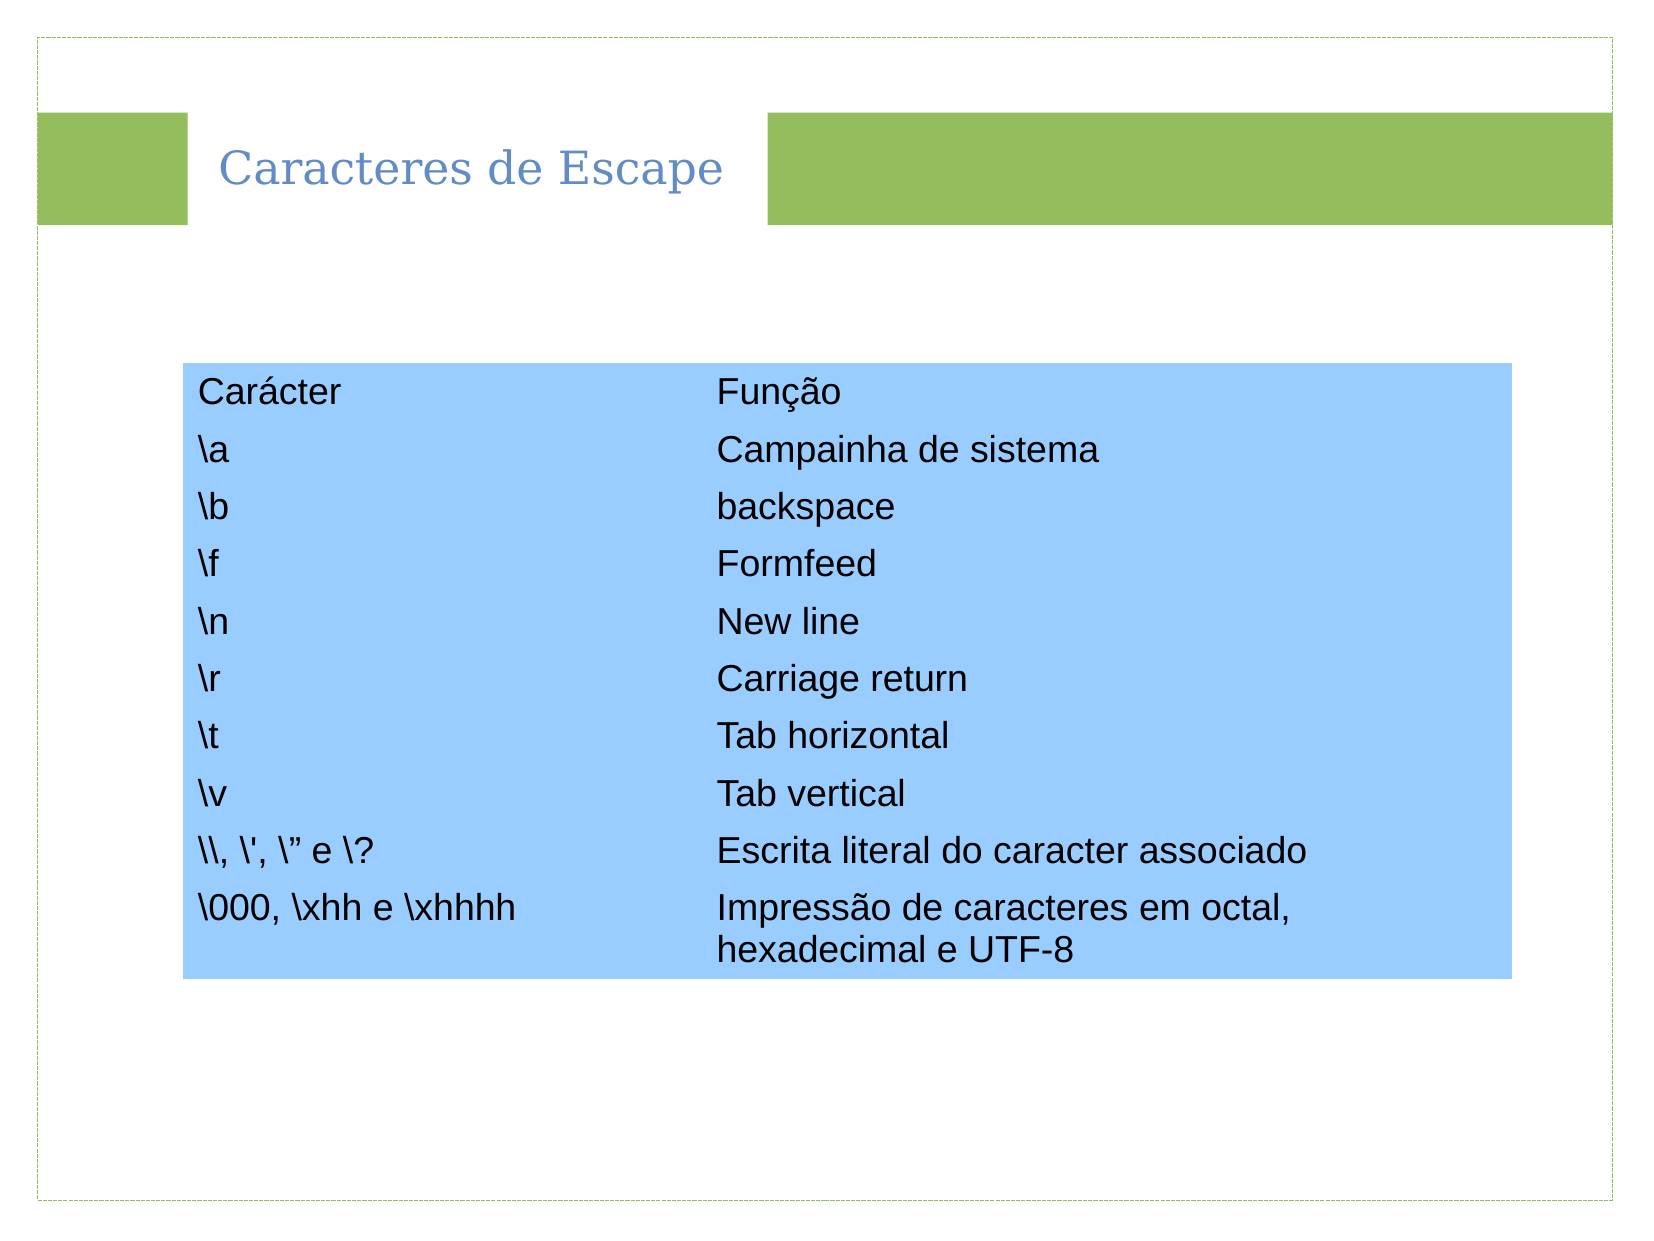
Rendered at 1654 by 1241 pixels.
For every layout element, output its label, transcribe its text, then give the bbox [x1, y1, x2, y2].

table_cell Tab vertical [702, 765, 1512, 822]
table_cell \t [183, 707, 702, 765]
table_cell Carriage return [702, 650, 1512, 707]
table_cell Escrita literal do caracter associado [702, 822, 1512, 880]
table_cell \b [183, 478, 702, 535]
text_box [767, 112, 1613, 226]
text_box [37, 112, 188, 226]
table_cell \a [183, 421, 702, 478]
table_cell Tab horizontal [702, 707, 1512, 765]
table_cell \r [183, 650, 702, 707]
table_cell New line [702, 593, 1512, 650]
text_box Caracteres de Escape [203, 134, 741, 203]
table_cell backspace [702, 478, 1512, 535]
table_cell Formfeed [702, 535, 1512, 593]
table_cell \\, \', \” e \? [183, 822, 702, 880]
table_cell \000, \xhh e \xhhhh [183, 880, 702, 979]
table_cell \f [183, 535, 702, 593]
table_header Carácter [183, 363, 702, 421]
table_cell \n [183, 593, 702, 650]
table_cell \v [183, 765, 702, 822]
table_cell Campainha de sistema [702, 421, 1512, 478]
table_cell Impressão de caracteres em octal, hexadecimal e UTF-8 [702, 880, 1512, 979]
table_header Função [702, 363, 1512, 421]
